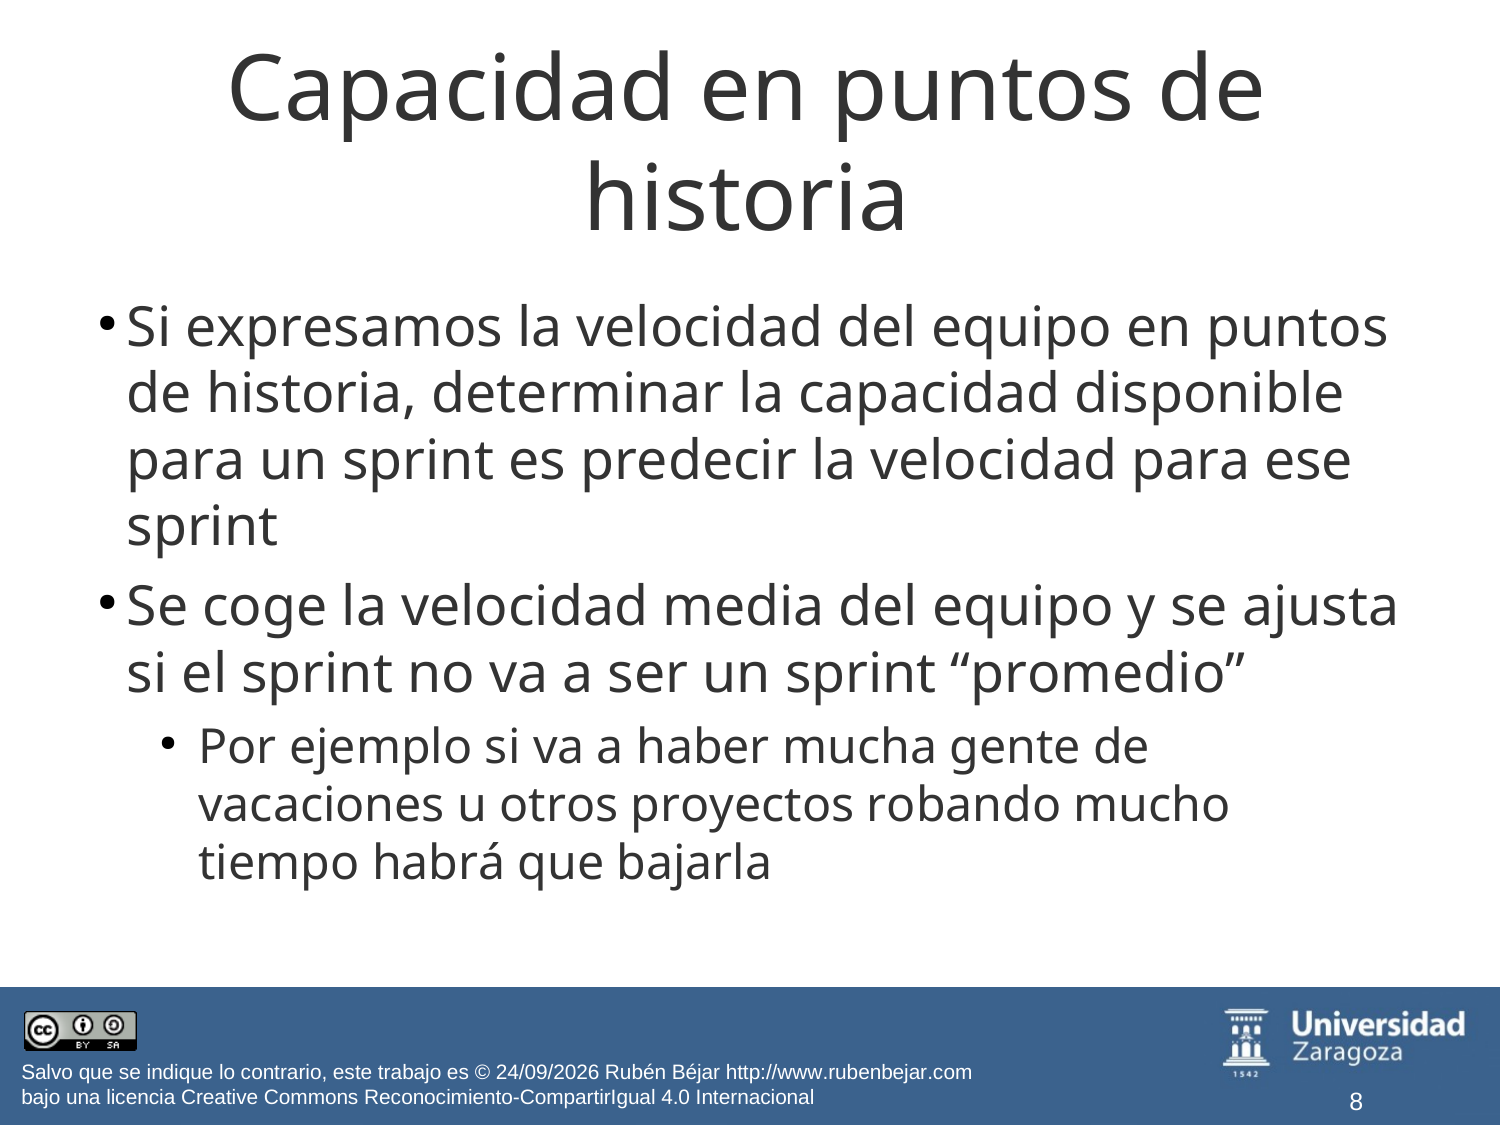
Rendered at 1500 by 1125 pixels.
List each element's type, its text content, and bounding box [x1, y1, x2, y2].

title Capacidad en puntos de historia [74, 21, 1420, 257]
picture [0, 987, 1500, 1125]
list Si expresamos la velocidad del equipo en puntos de historia, determinar la capacidad disponible para un sprint es predecir la velocidad para ese sprint Se coge la velocidad media del equipo y se ajusta si el sprint no va a ser un sprint “promedio” Por ejemplo si va a haber mucha gente de vacaciones u otros proyectos robando mucho tiempo habrá que bajarla [82, 283, 1418, 957]
